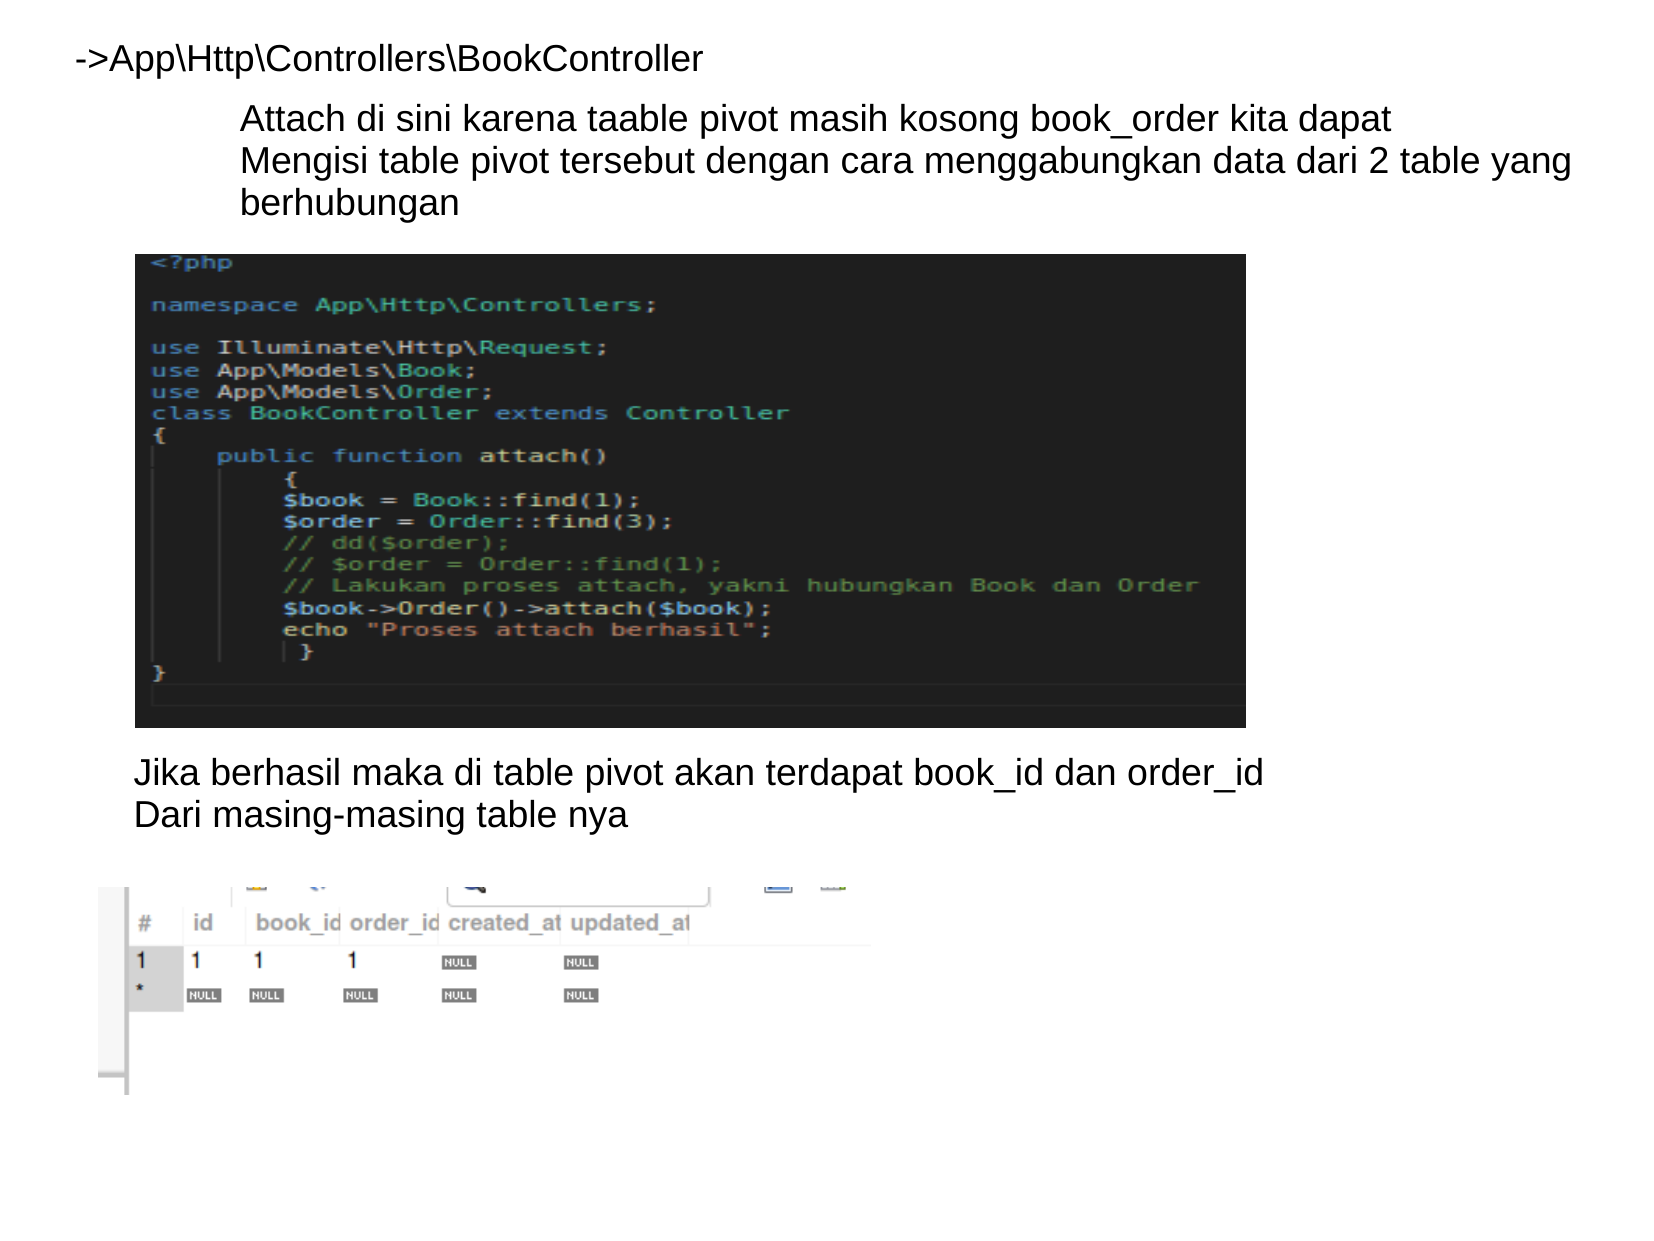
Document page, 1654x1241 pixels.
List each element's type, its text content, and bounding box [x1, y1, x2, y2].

picture [98, 887, 871, 1096]
picture [135, 254, 1246, 728]
text_box Jika berhasil maka di table pivot akan terdapat book_id dan order_id Dari masing-masing table nya [118, 744, 1291, 886]
text_box Attach di sini karena taable pivot masih kosong book_order kita dapat Mengisi table pivot tersebut dengan cara menggabungkan data dari 2 table yang berhubungan [225, 90, 1598, 231]
text_box ->App\Http\Controllers\BookController [60, 30, 719, 87]
